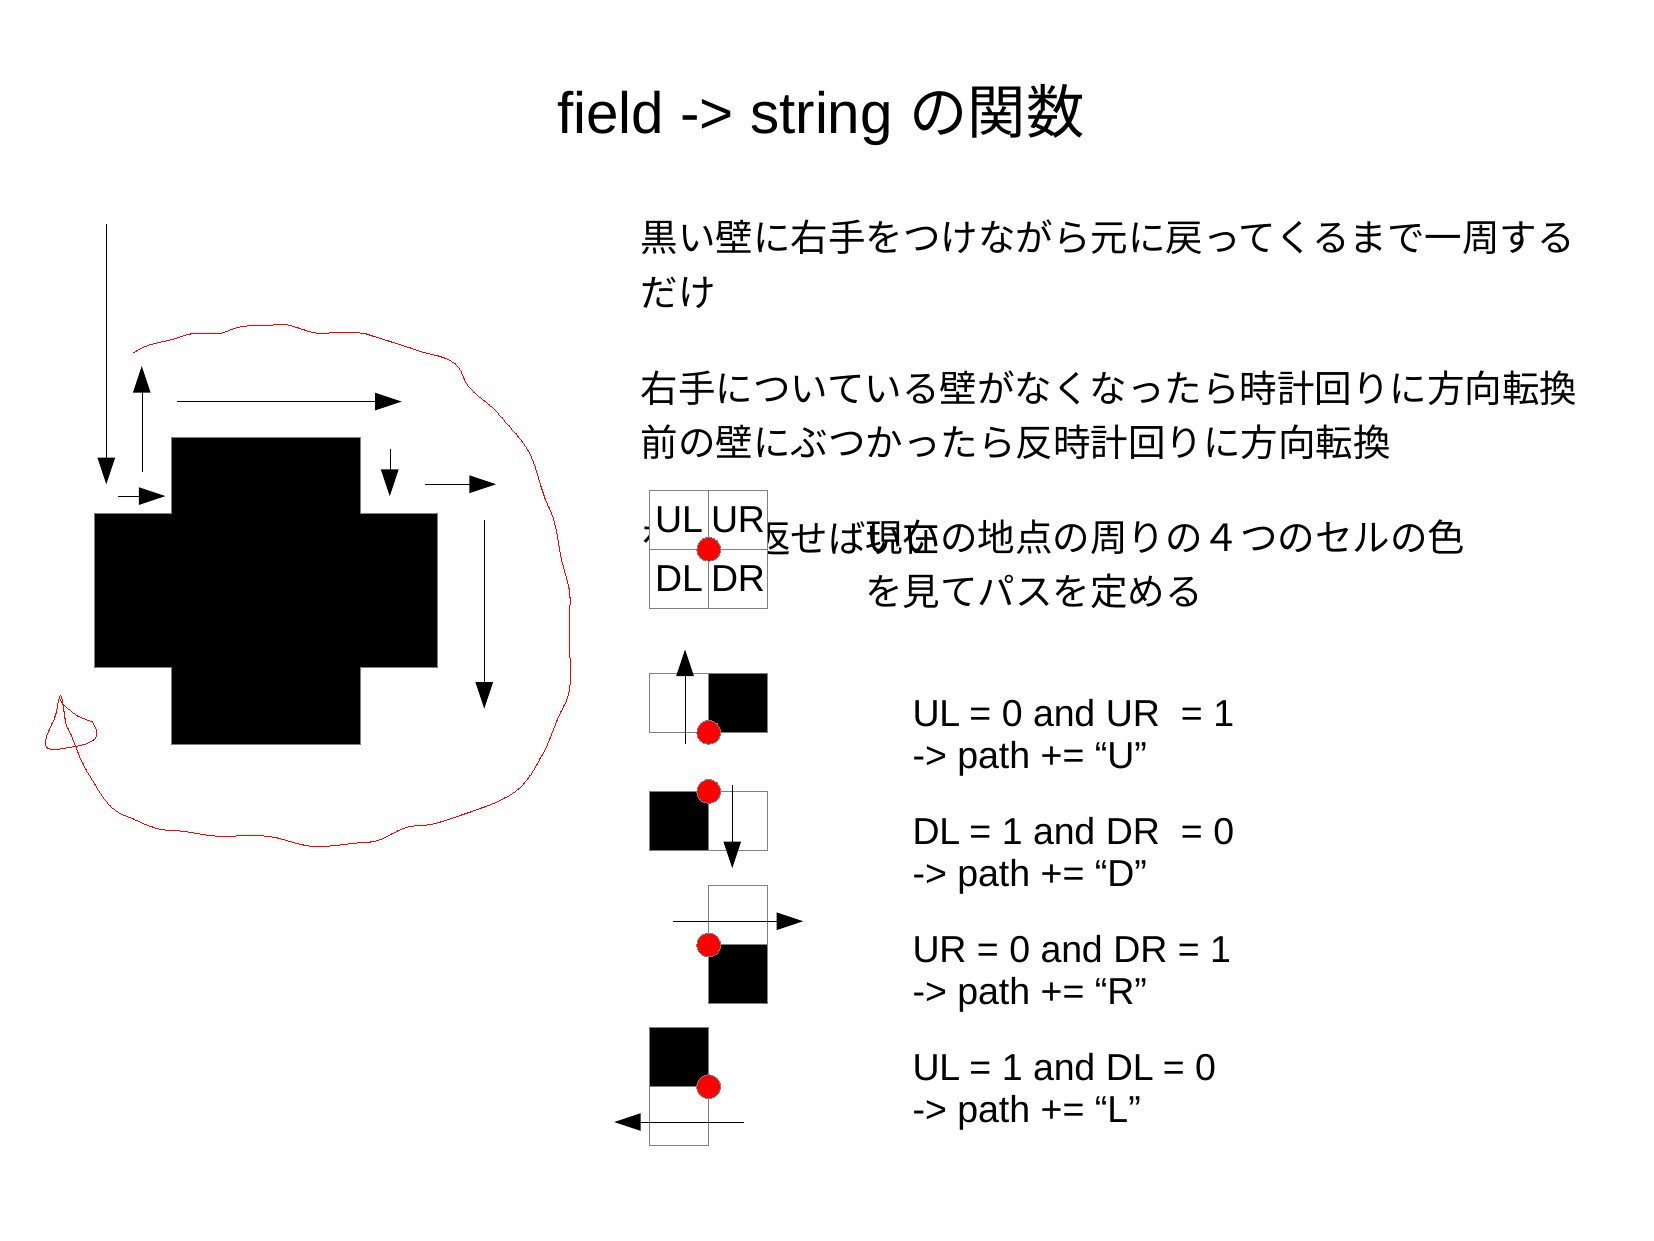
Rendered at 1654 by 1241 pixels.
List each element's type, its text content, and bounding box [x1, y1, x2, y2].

text_box field -> string の関数 [177, 59, 1465, 139]
text_box [649, 1123, 709, 1146]
text_box UR = 0 and DR = 1 -> path += “R” [897, 921, 1477, 1021]
text_box [649, 673, 685, 733]
text_box 黒い壁に右手をつけながら元に戻ってくるまで一周するだけ 右手についている壁がなくなったら時計回りに方向転換 前の壁にぶつかったら反時計回りに方向転換 を繰り返せばいい [625, 200, 1607, 441]
text_box DL = 1 and DR = 0 -> path += “D” [897, 803, 1477, 903]
text_box [708, 885, 768, 921]
text_box UL = 1 and DL = 0 -> path += “L” [897, 1039, 1477, 1139]
text_box UL = 0 and UR = 1 -> path += “U” [897, 685, 1477, 784]
text_box [696, 922, 768, 1004]
text_box 現在の地点の周りの４つのセルの色を見てパスを定める [850, 500, 1512, 591]
text_box [696, 537, 721, 562]
text_box [649, 1027, 721, 1122]
text_box [686, 673, 768, 745]
text_box [649, 779, 732, 851]
text_box DL [649, 549, 708, 609]
text_box DR [708, 549, 768, 609]
text_box [94, 437, 438, 745]
text_box UR [708, 490, 768, 549]
text_box UL [649, 490, 708, 549]
text_box [733, 791, 768, 851]
